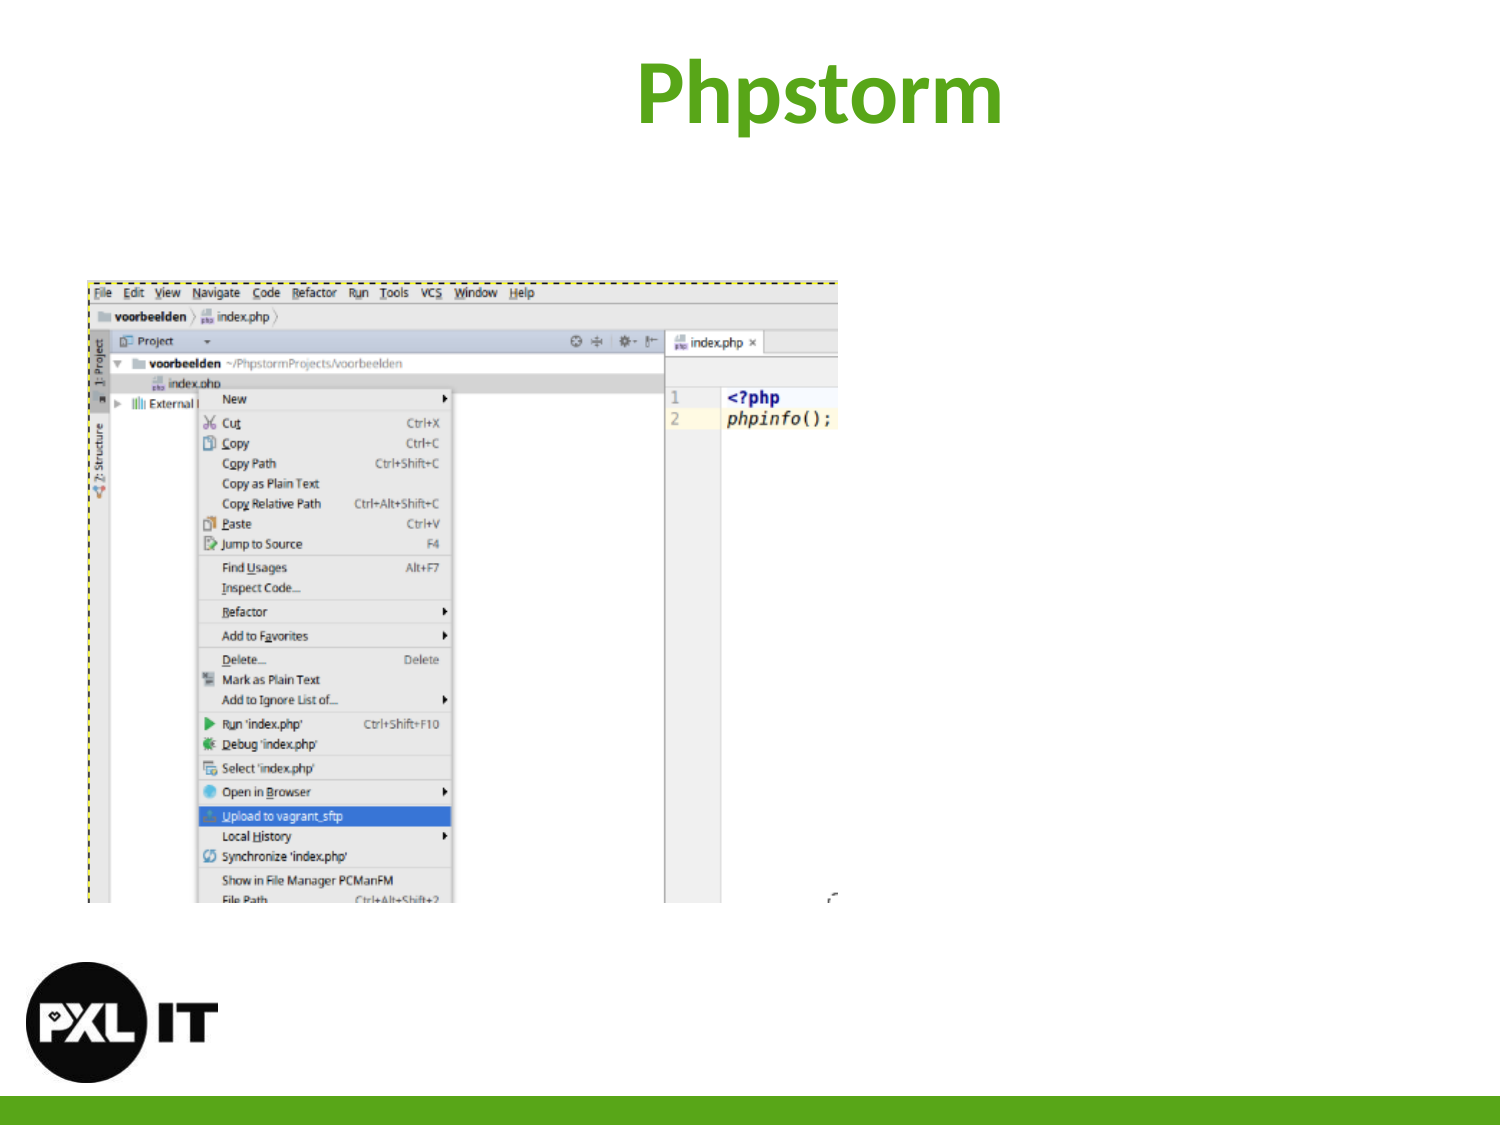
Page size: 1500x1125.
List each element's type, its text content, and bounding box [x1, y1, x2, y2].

text_box Phpstorm [201, 24, 1440, 151]
picture [87, 280, 838, 903]
picture [26, 962, 218, 1083]
